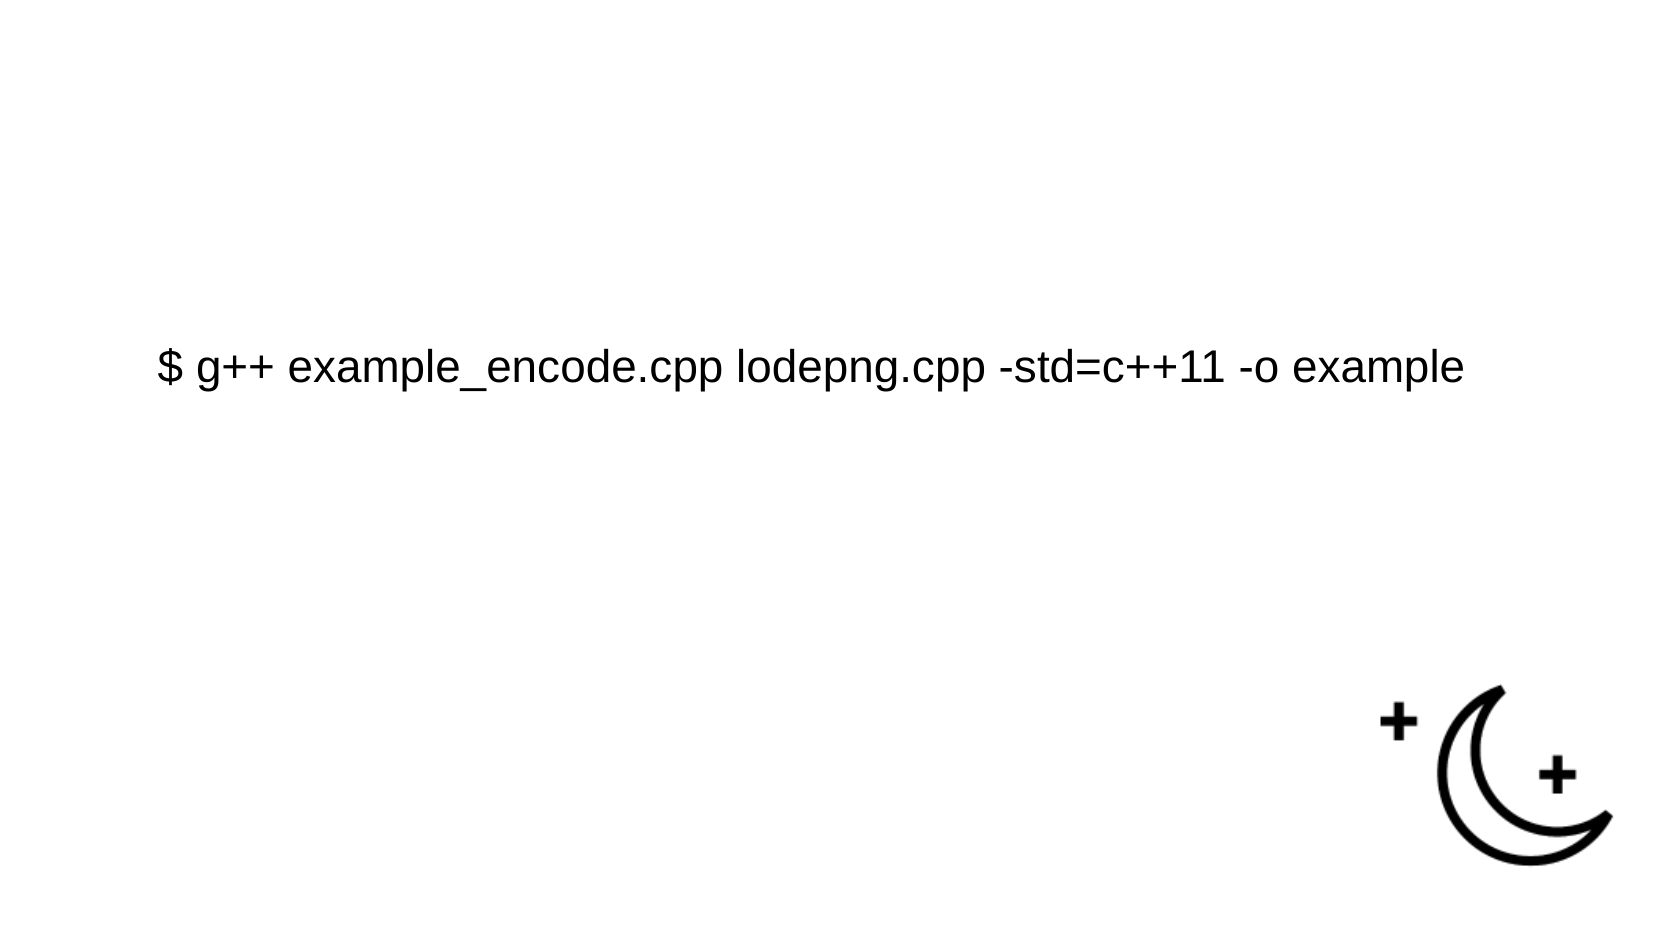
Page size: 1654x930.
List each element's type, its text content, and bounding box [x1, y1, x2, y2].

subtitle $ g++ example_encode.cpp lodepng.cpp -std=c++11 -o example [82, 36, 1571, 757]
picture [1340, 617, 1654, 930]
